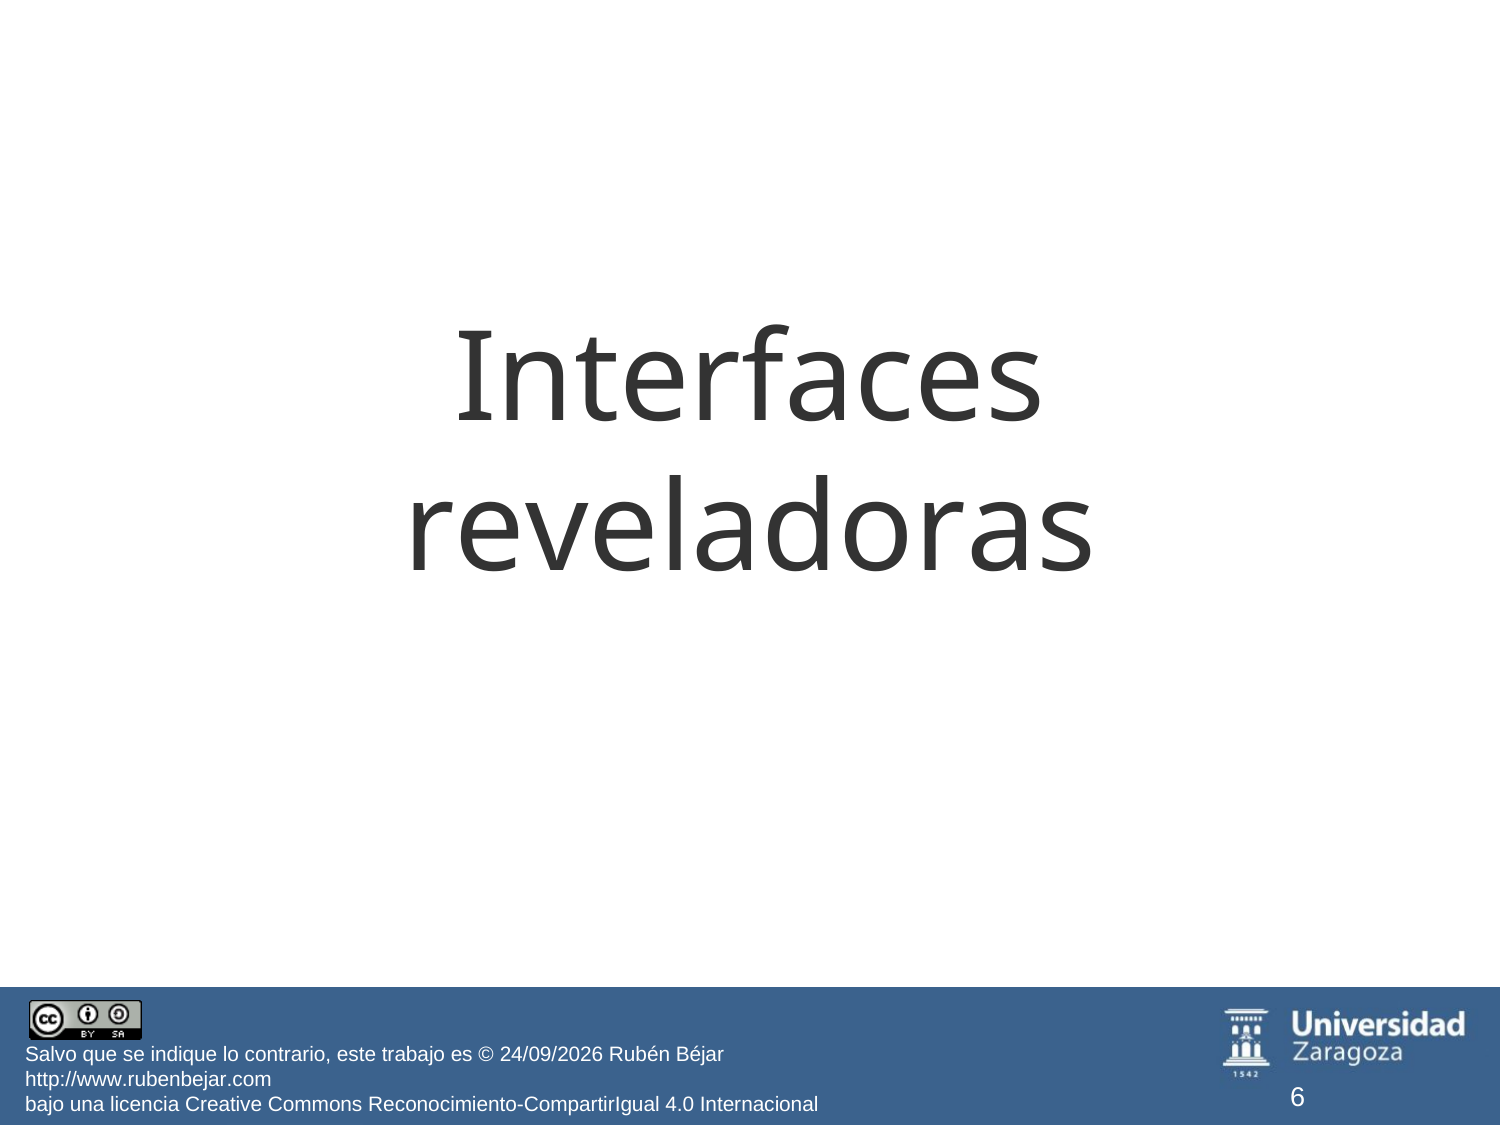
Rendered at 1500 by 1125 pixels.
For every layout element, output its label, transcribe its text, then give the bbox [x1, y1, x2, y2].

text_box Interfaces reveladoras [169, 307, 1331, 585]
picture [0, 987, 1500, 1125]
